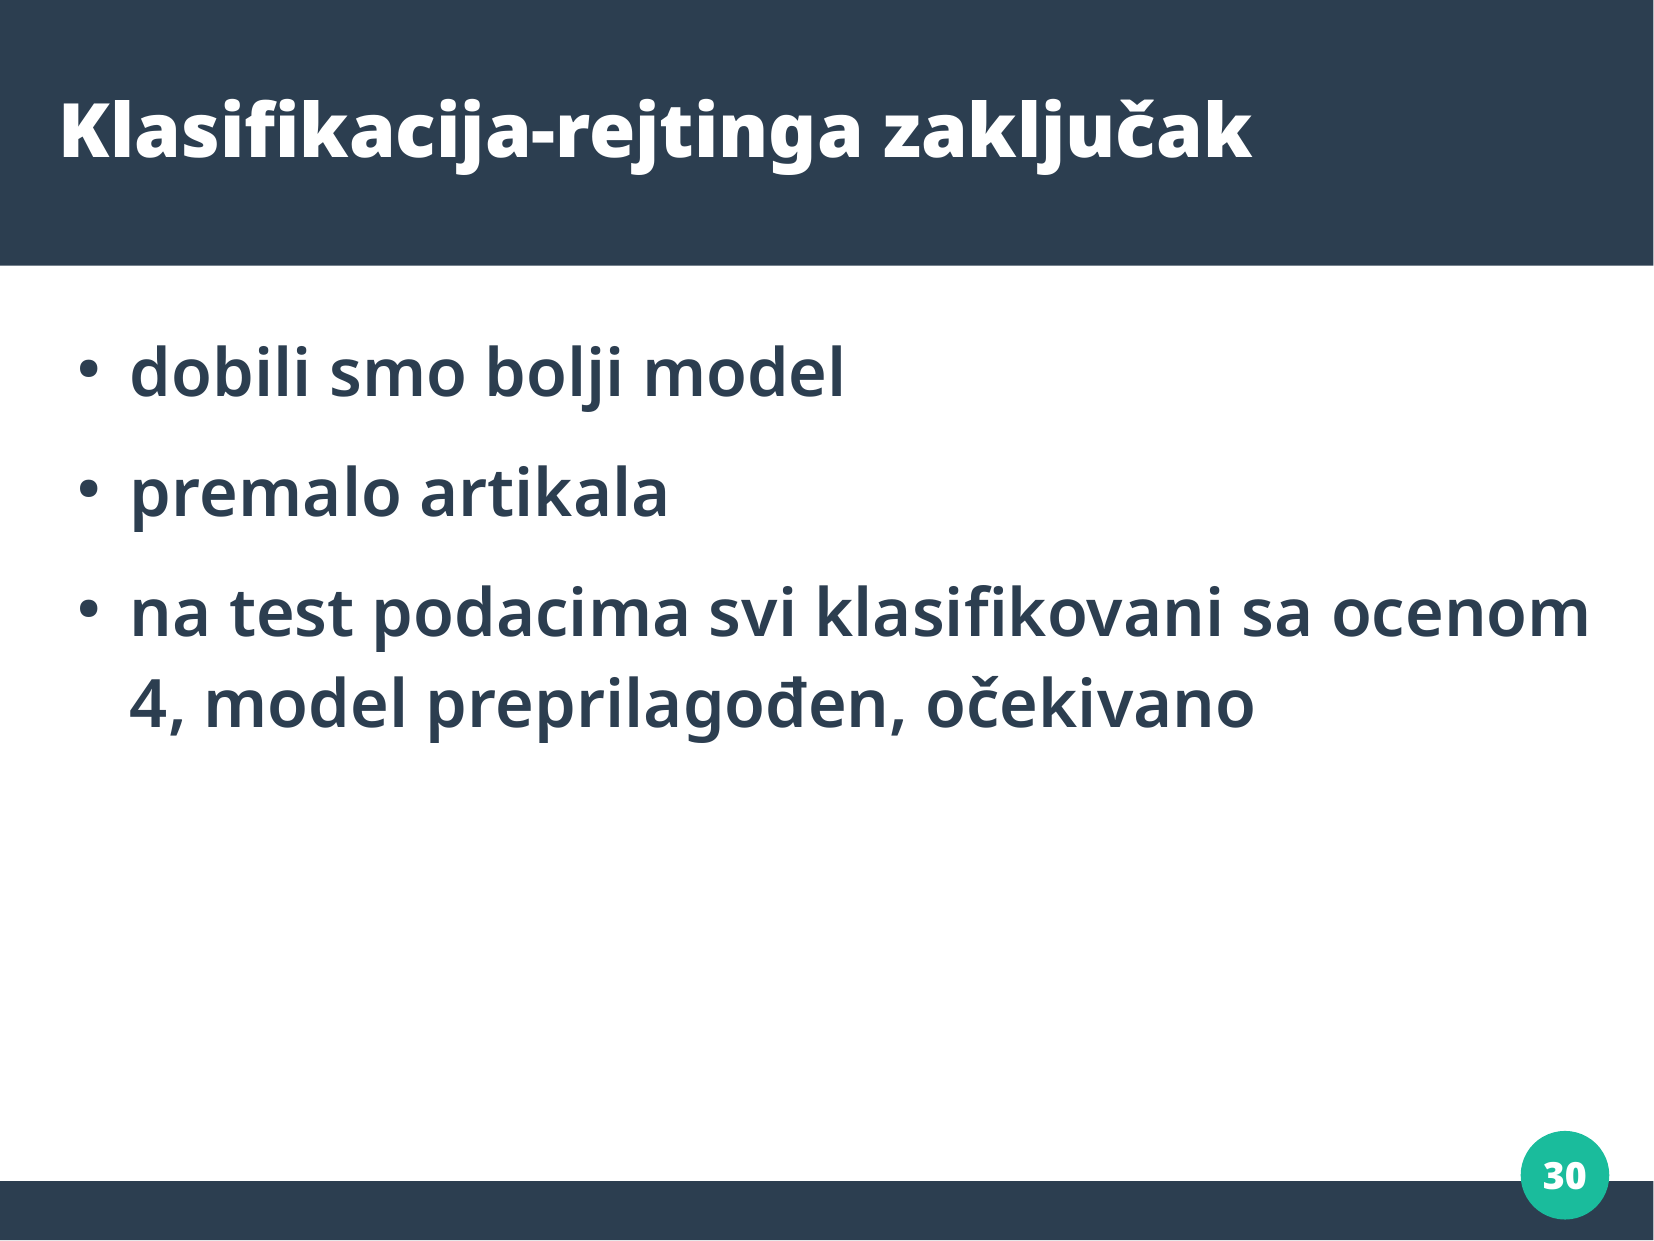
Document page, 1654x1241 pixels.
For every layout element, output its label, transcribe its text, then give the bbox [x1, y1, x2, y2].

list dobili smo bolji model premalo artikala na test podacima svi klasifikovani sa ocenom 4, model preprilagođen, očekivano [59, 324, 1595, 1152]
title Klasifikacija-rejtinga zaključak [59, 49, 1595, 207]
